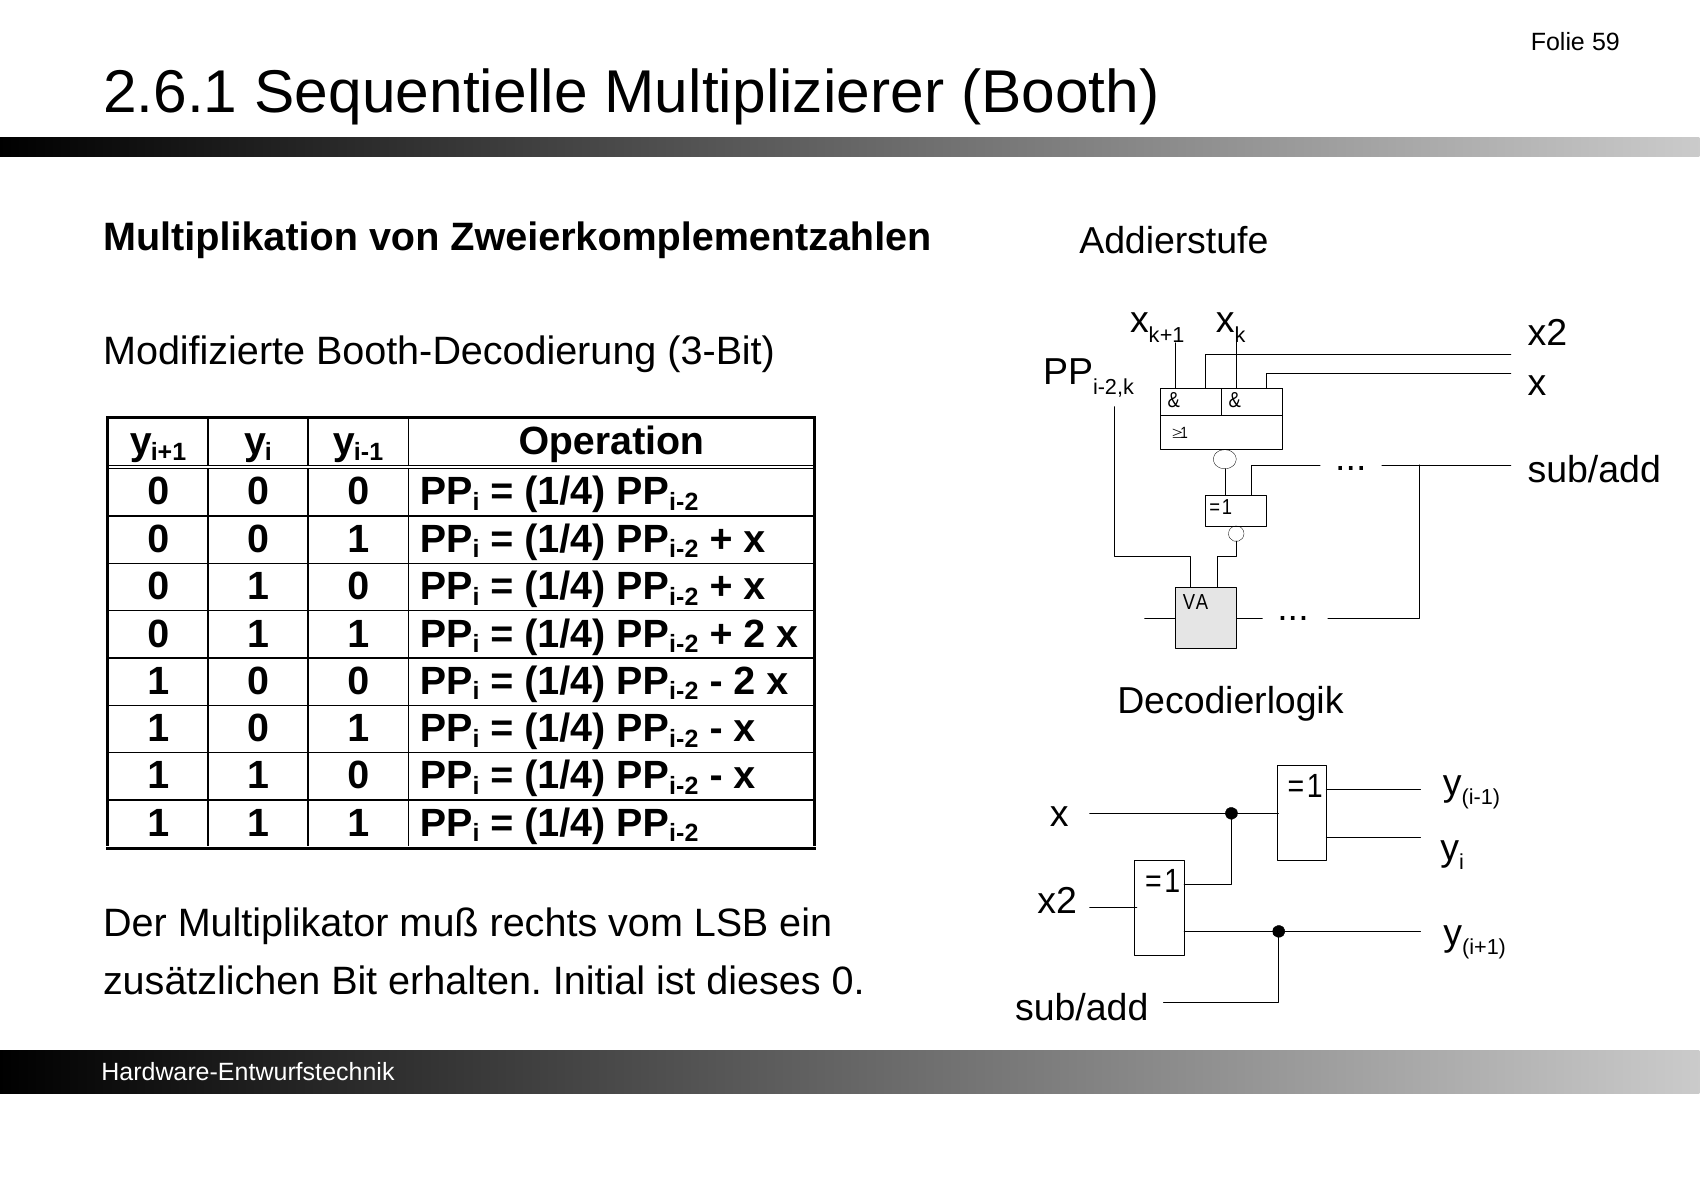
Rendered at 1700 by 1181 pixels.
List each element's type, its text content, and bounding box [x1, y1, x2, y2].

text_box xk+1 [1115, 287, 1200, 355]
text_box sub/add [1512, 437, 1676, 498]
text_box yi [1425, 814, 1479, 882]
text_box x [1035, 780, 1084, 842]
chart [1087, 762, 1423, 1005]
text_box xk [1201, 287, 1261, 355]
chart [1112, 337, 1513, 650]
text_box sub/add [1000, 974, 1164, 1036]
text_box ... [1262, 574, 1324, 636]
text_box ... [1320, 425, 1382, 486]
text_box Decodierlogik [1102, 668, 1359, 729]
text_box x [1512, 349, 1562, 411]
title 2.6.1 Sequentielle Multiplizierer (Booth) [87, 36, 1421, 142]
text_box PPi-2,k [1028, 339, 1149, 407]
chart [104, 416, 832, 884]
text_box y(i+1) [1428, 899, 1521, 967]
text_box y(i-1) [1428, 749, 1516, 817]
text_box x2 [1512, 299, 1582, 361]
text_box x2 [1022, 868, 1092, 929]
text_box Addierstufe [1064, 209, 1284, 269]
list Multiplikation von Zweierkomplementzahlen Modifizierte Booth-Decodierung (3-Bit) Der Multiplikator muß rechts vom LSB ein zusätzlichen Bit erhalten. Initial ist dieses 0. [87, 202, 1613, 1022]
